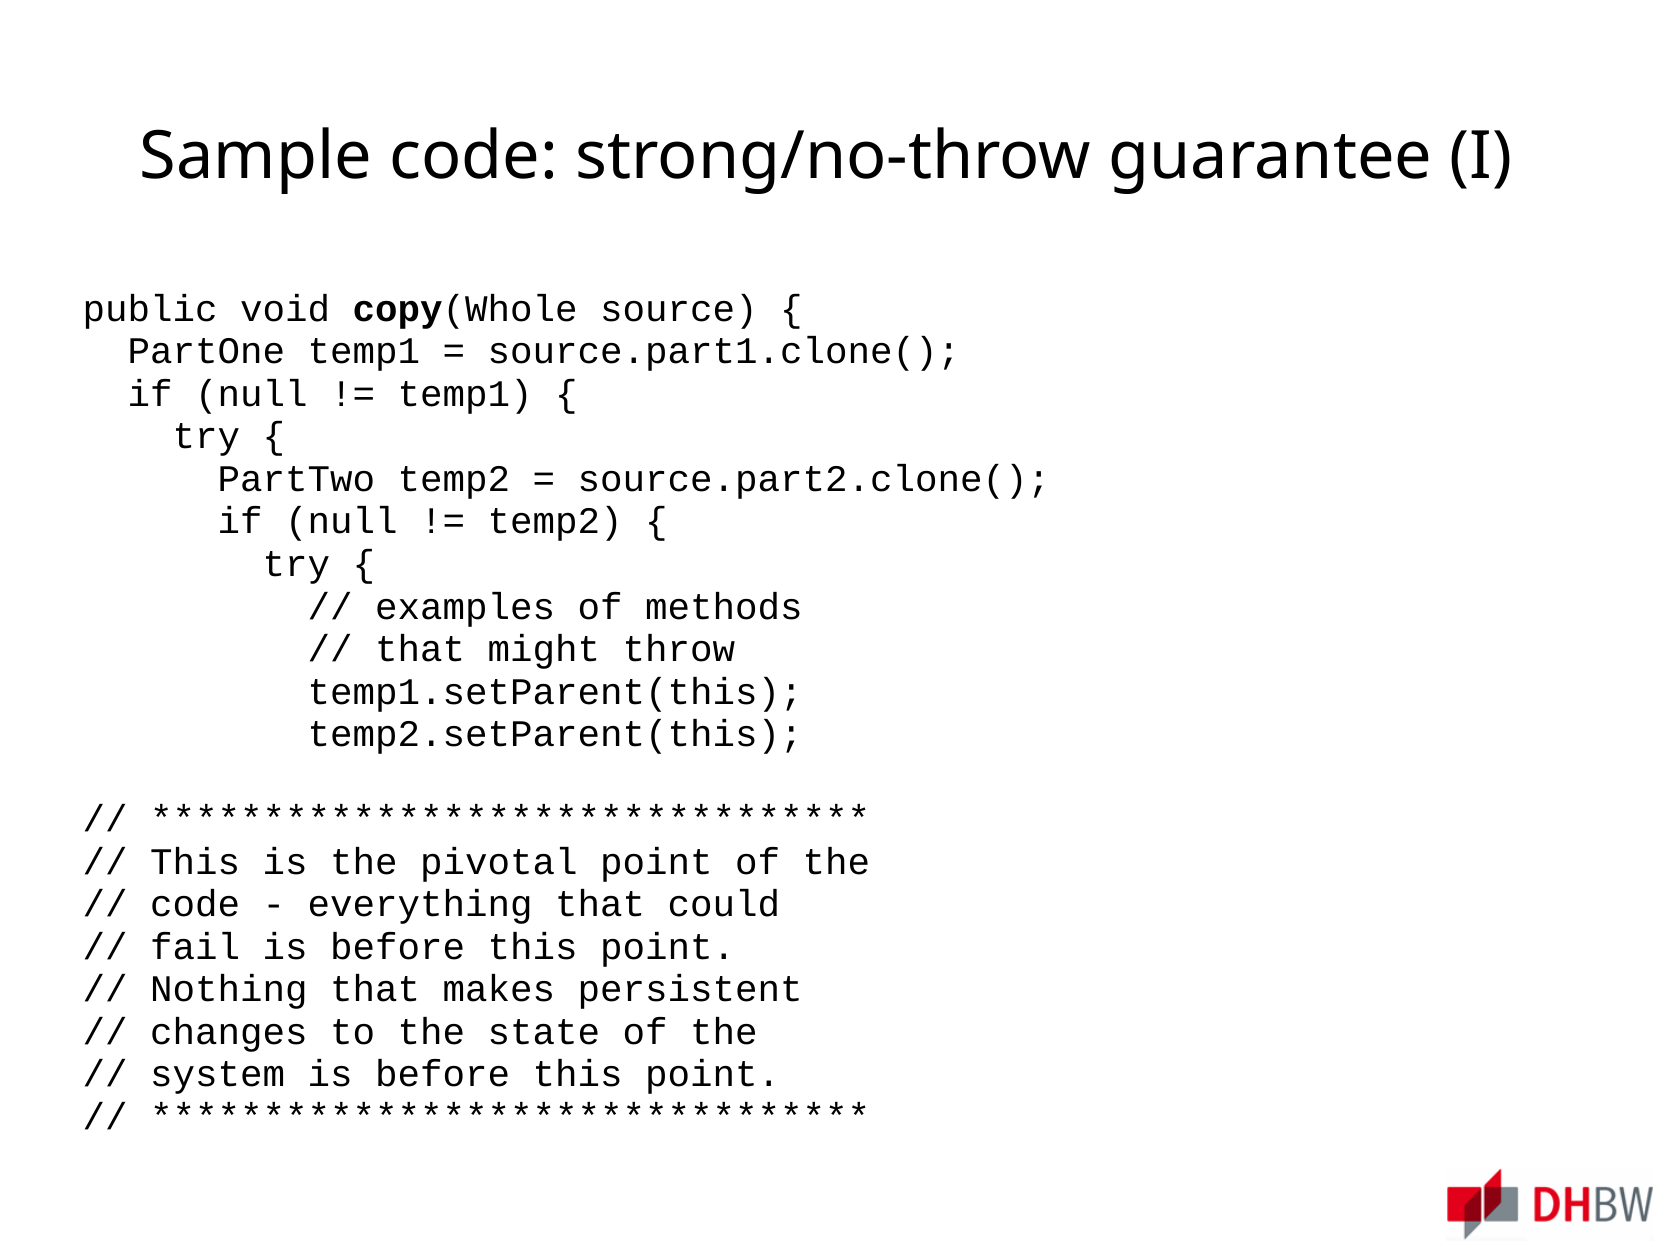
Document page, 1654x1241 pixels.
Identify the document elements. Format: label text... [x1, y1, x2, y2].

list public void copy(Whole source) { PartOne temp1 = source.part1.clone(); if (null != temp1) { try { PartTwo temp2 = source.part2.clone(); if (null != temp2) { try { // examples of methods // that might throw temp1.setParent(this); temp2.setParent(this); // ******************************** // This is the pivotal point of the // code - everything that could // fail is before this point. // Nothing that makes persistent // changes to the state of the // system is before this point. // ******************************** [82, 290, 1571, 1129]
title Sample code: strong/no-throw guarantee (I) [82, 56, 1571, 250]
picture [1446, 1167, 1654, 1241]
